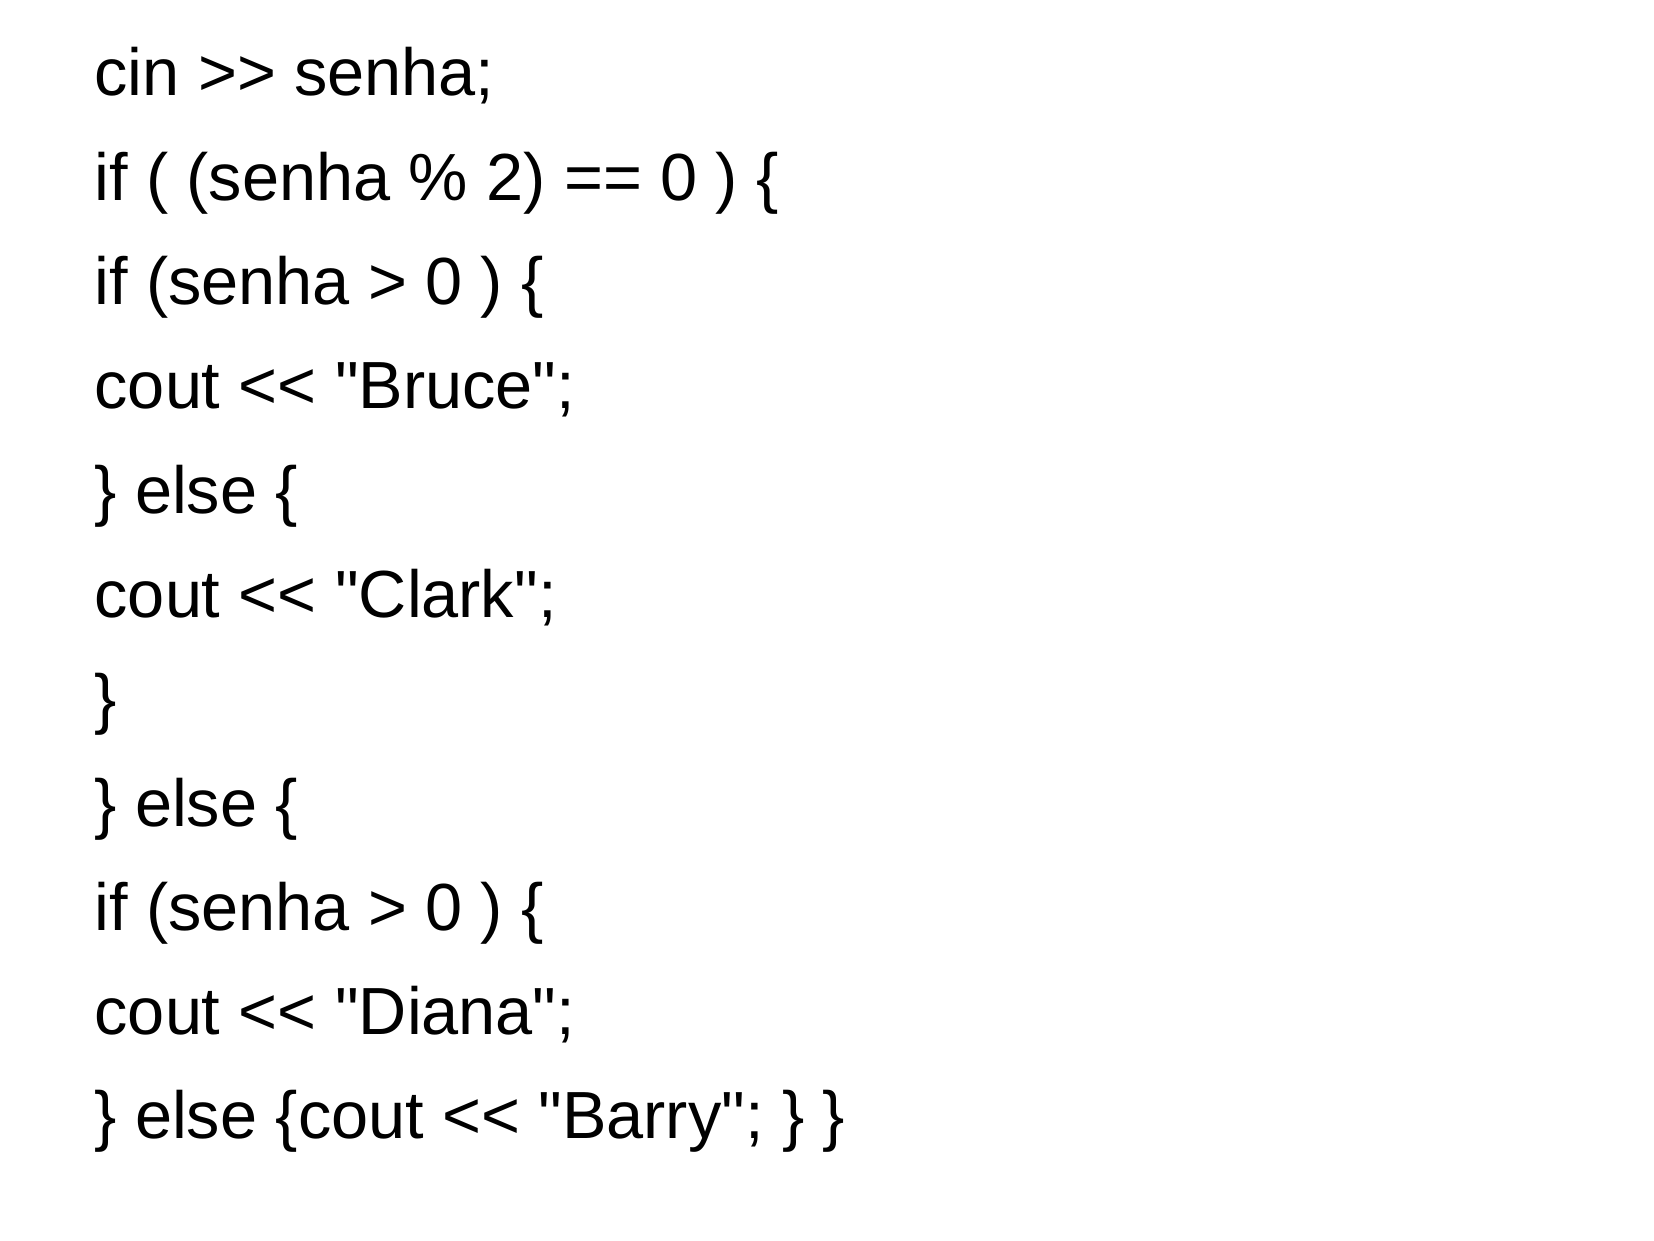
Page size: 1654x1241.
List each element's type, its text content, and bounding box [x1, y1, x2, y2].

list cin >> senha; if ( (senha % 2) == 0 ) { if (senha > 0 ) { cout << "Bruce"; } else { cout << "Clark"; } } else { if (senha > 0 ) { cout << "Diana"; } else {cout << "Barry"; } } [94, 35, 1583, 1241]
